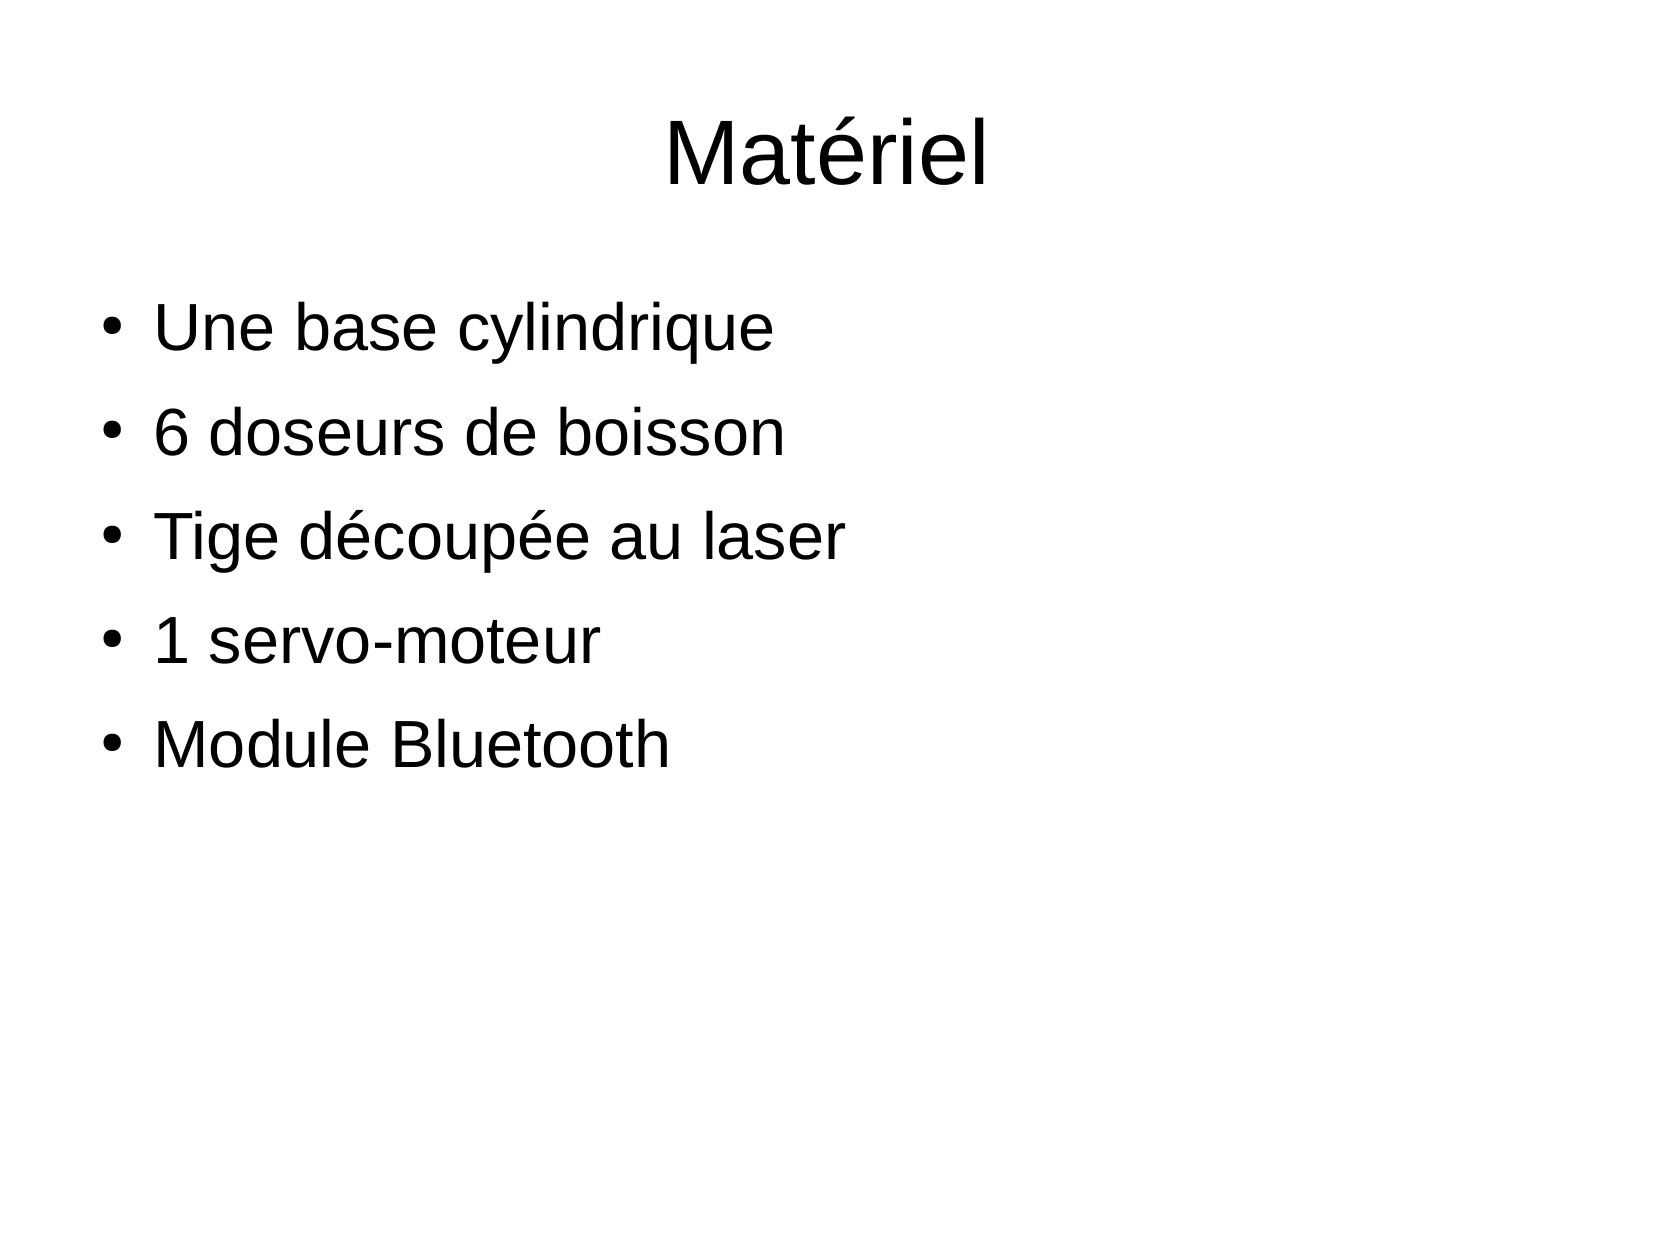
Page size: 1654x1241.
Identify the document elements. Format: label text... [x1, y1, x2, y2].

title Matériel [82, 49, 1571, 257]
list Une base cylindrique 6 doseurs de boisson Tige découpée au laser 1 servo-moteur Module Bluetooth [82, 290, 1571, 1109]
